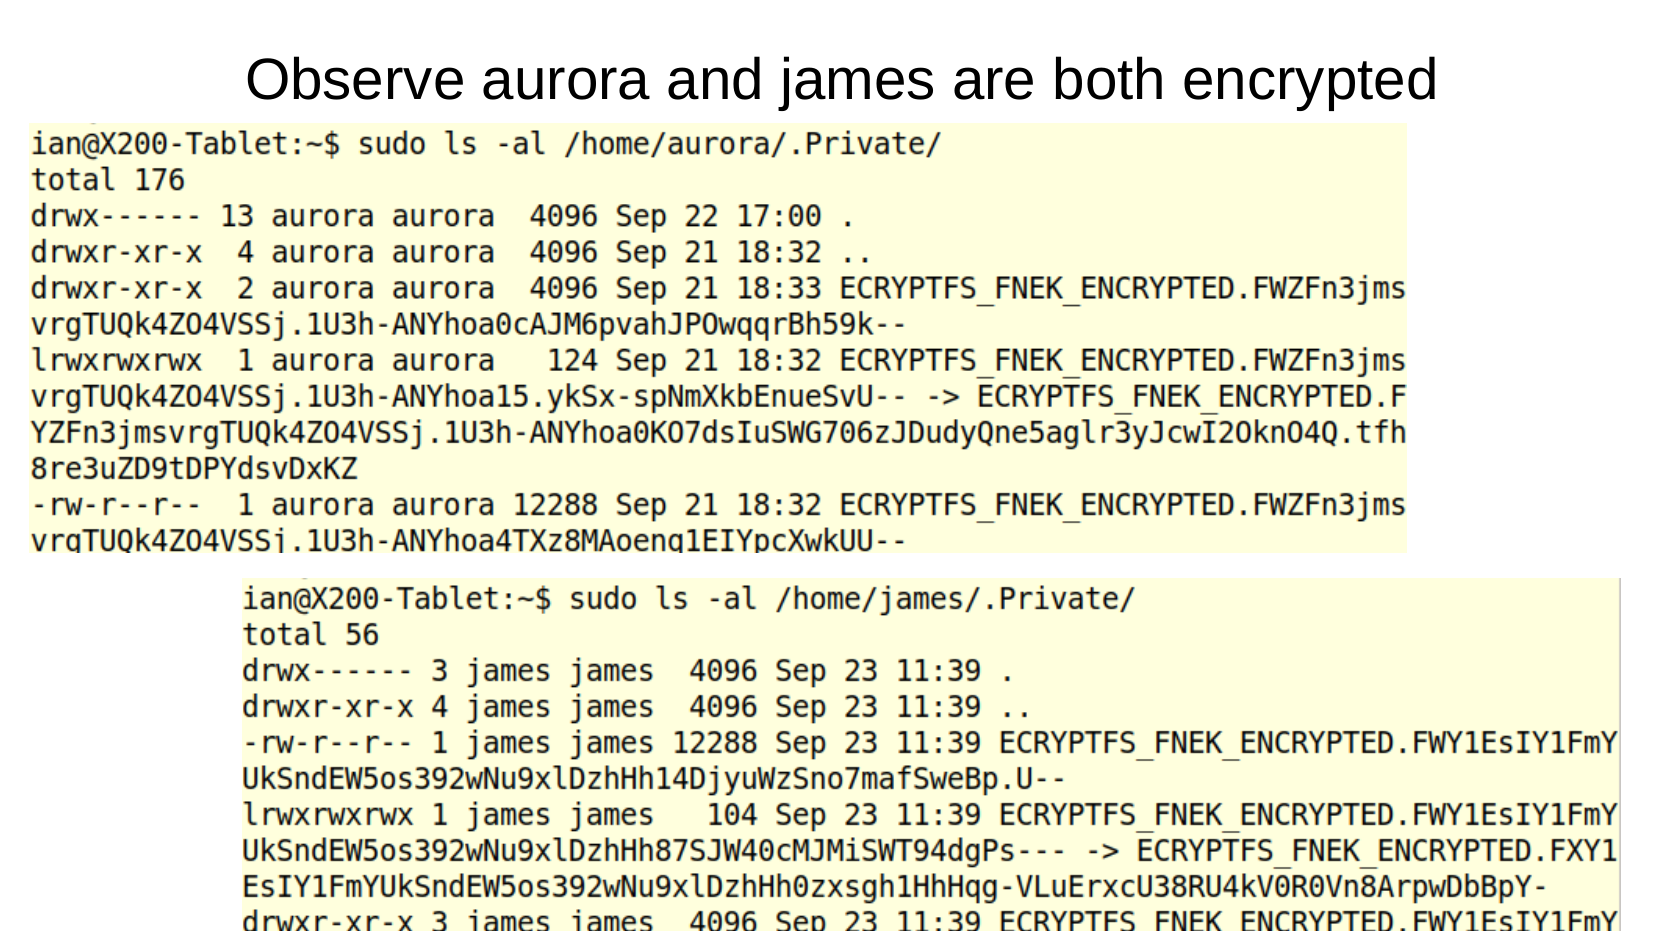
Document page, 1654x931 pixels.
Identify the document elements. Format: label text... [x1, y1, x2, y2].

picture [29, 123, 1407, 553]
picture [242, 578, 1621, 931]
title Observe aurora and james are both encrypted [30, 14, 1621, 145]
